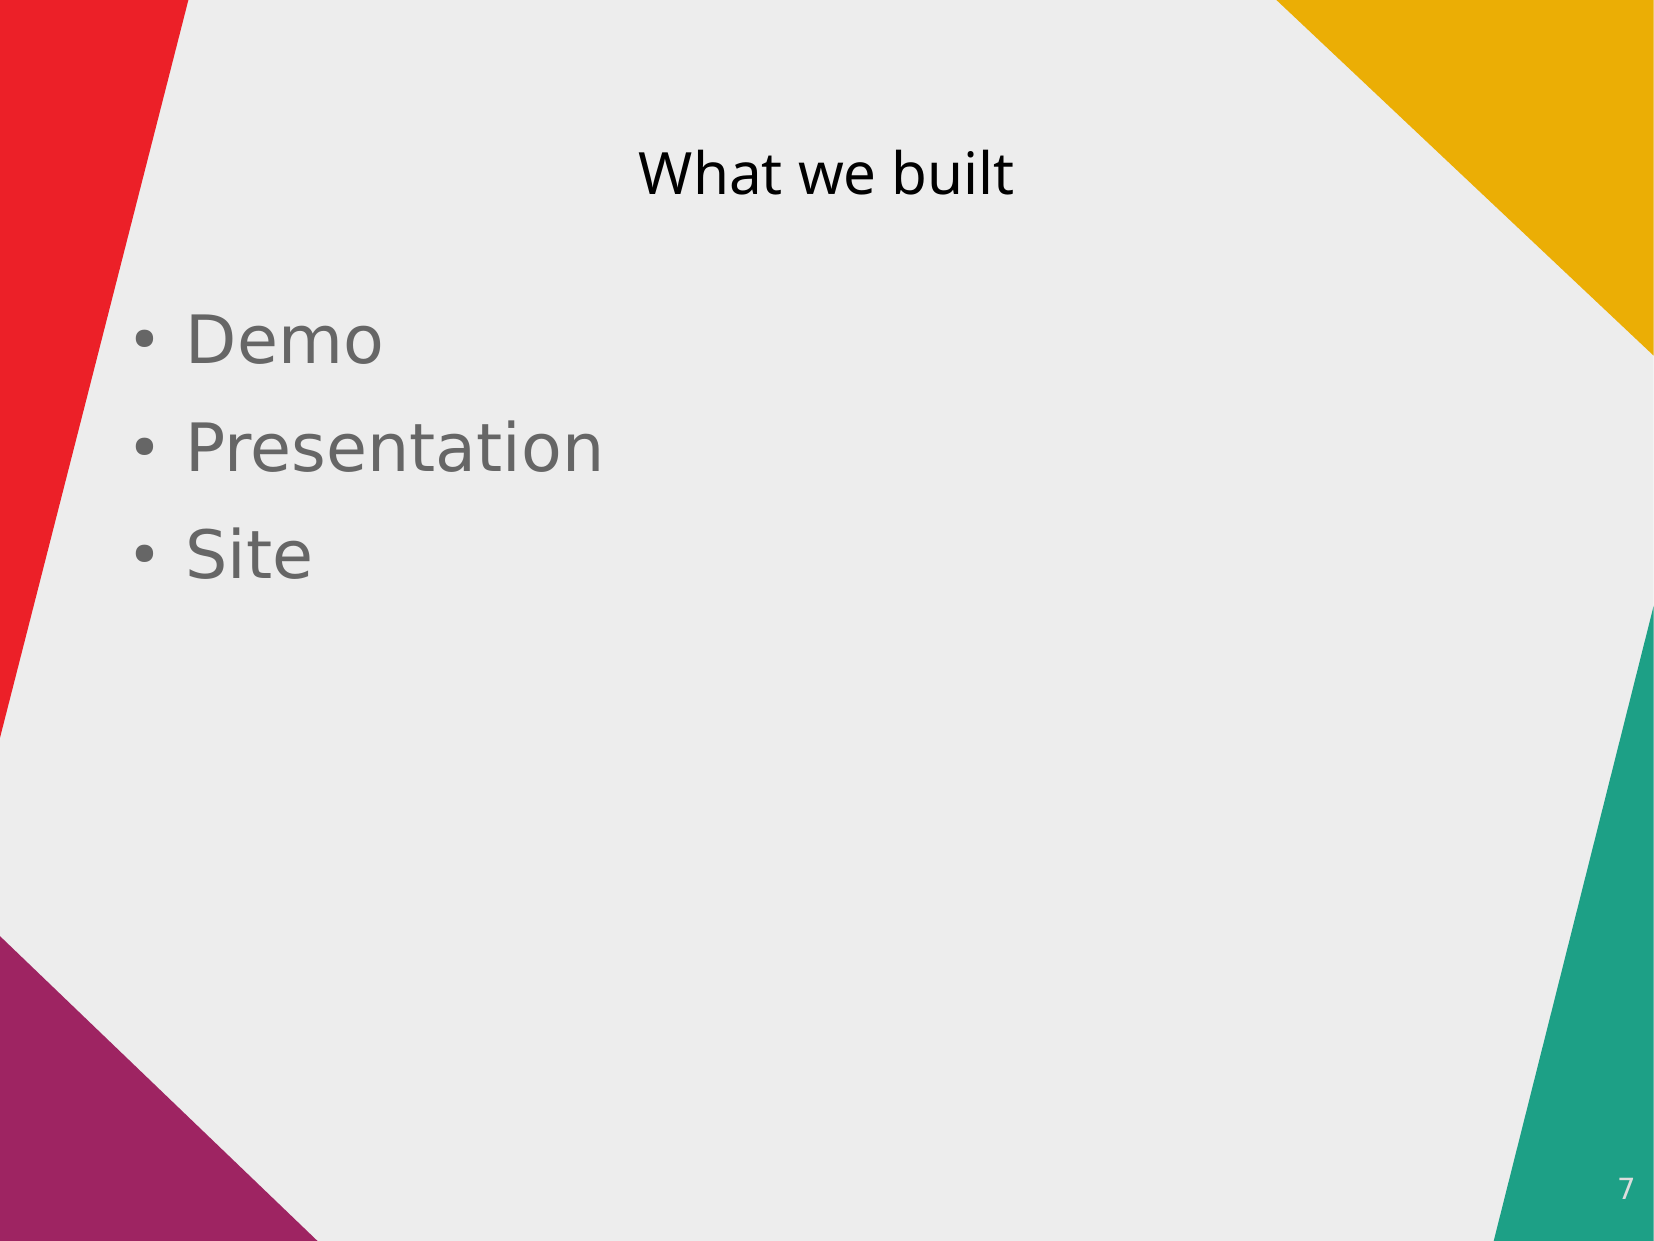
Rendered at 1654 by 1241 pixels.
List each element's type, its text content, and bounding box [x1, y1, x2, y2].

list Demo Presentation Site [114, 302, 1539, 1033]
title What we built [114, 73, 1539, 271]
